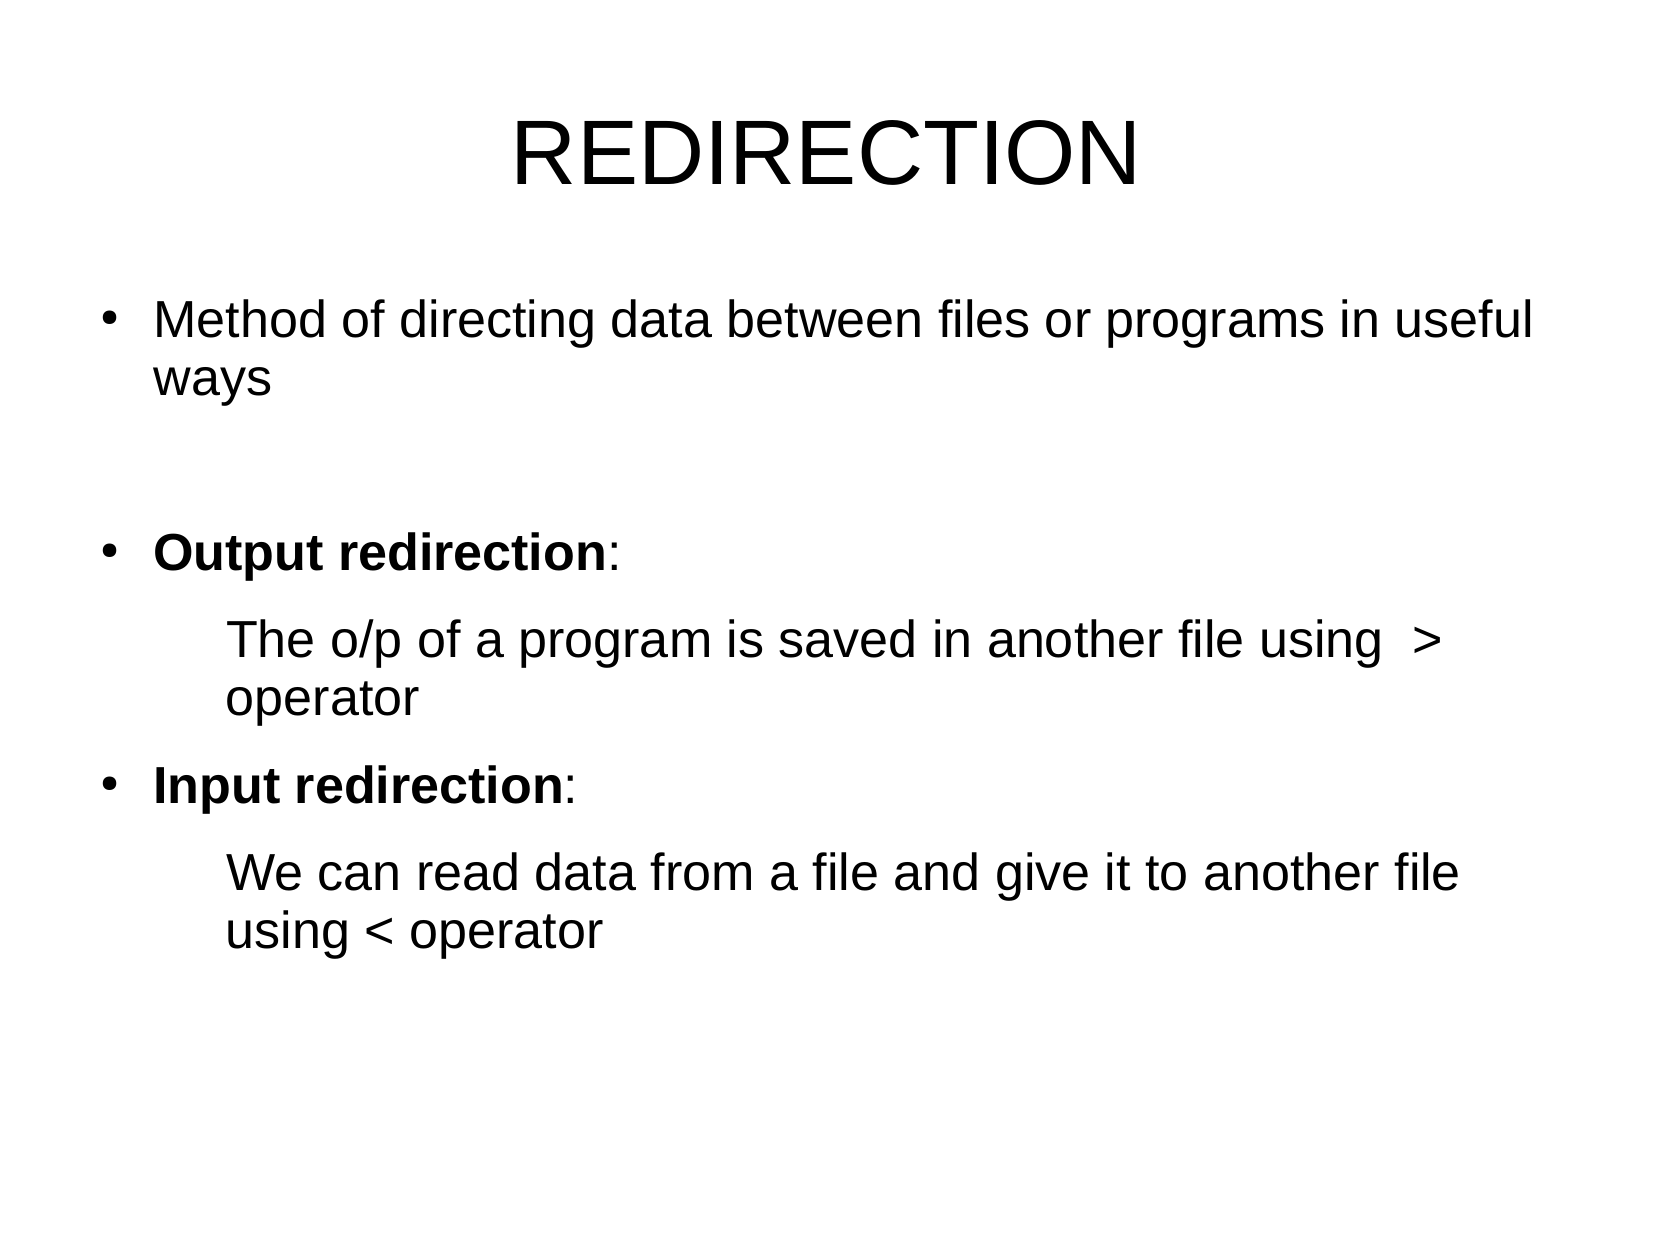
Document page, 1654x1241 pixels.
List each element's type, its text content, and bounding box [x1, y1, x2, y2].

list Method of directing data between files or programs in useful ways Output redirection: The o/p of a program is saved in another file using > operator Input redirection: We can read data from a file and give it to another file using < operator [82, 290, 1571, 1010]
title REDIRECTION [82, 49, 1571, 257]
